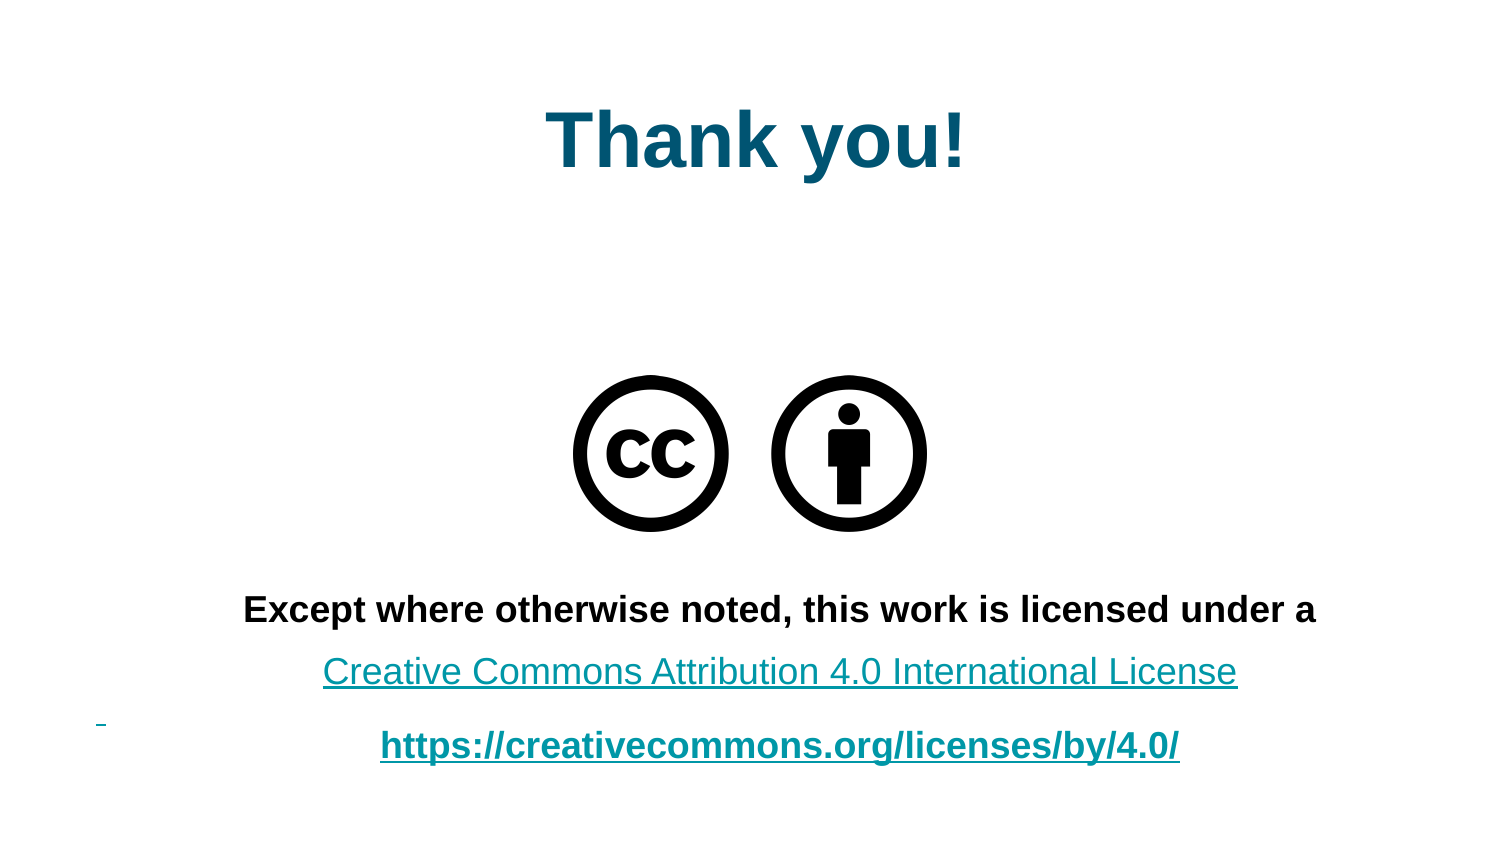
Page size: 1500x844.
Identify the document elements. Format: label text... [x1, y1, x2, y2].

text_box Except where otherwise noted, this work is licensed under a Creative Commons Attribution 4.0 International License https://creativecommons.org/licenses/by/4.0/ [81, 575, 1479, 788]
title Thank you! [88, 88, 1426, 198]
picture [573, 375, 927, 532]
